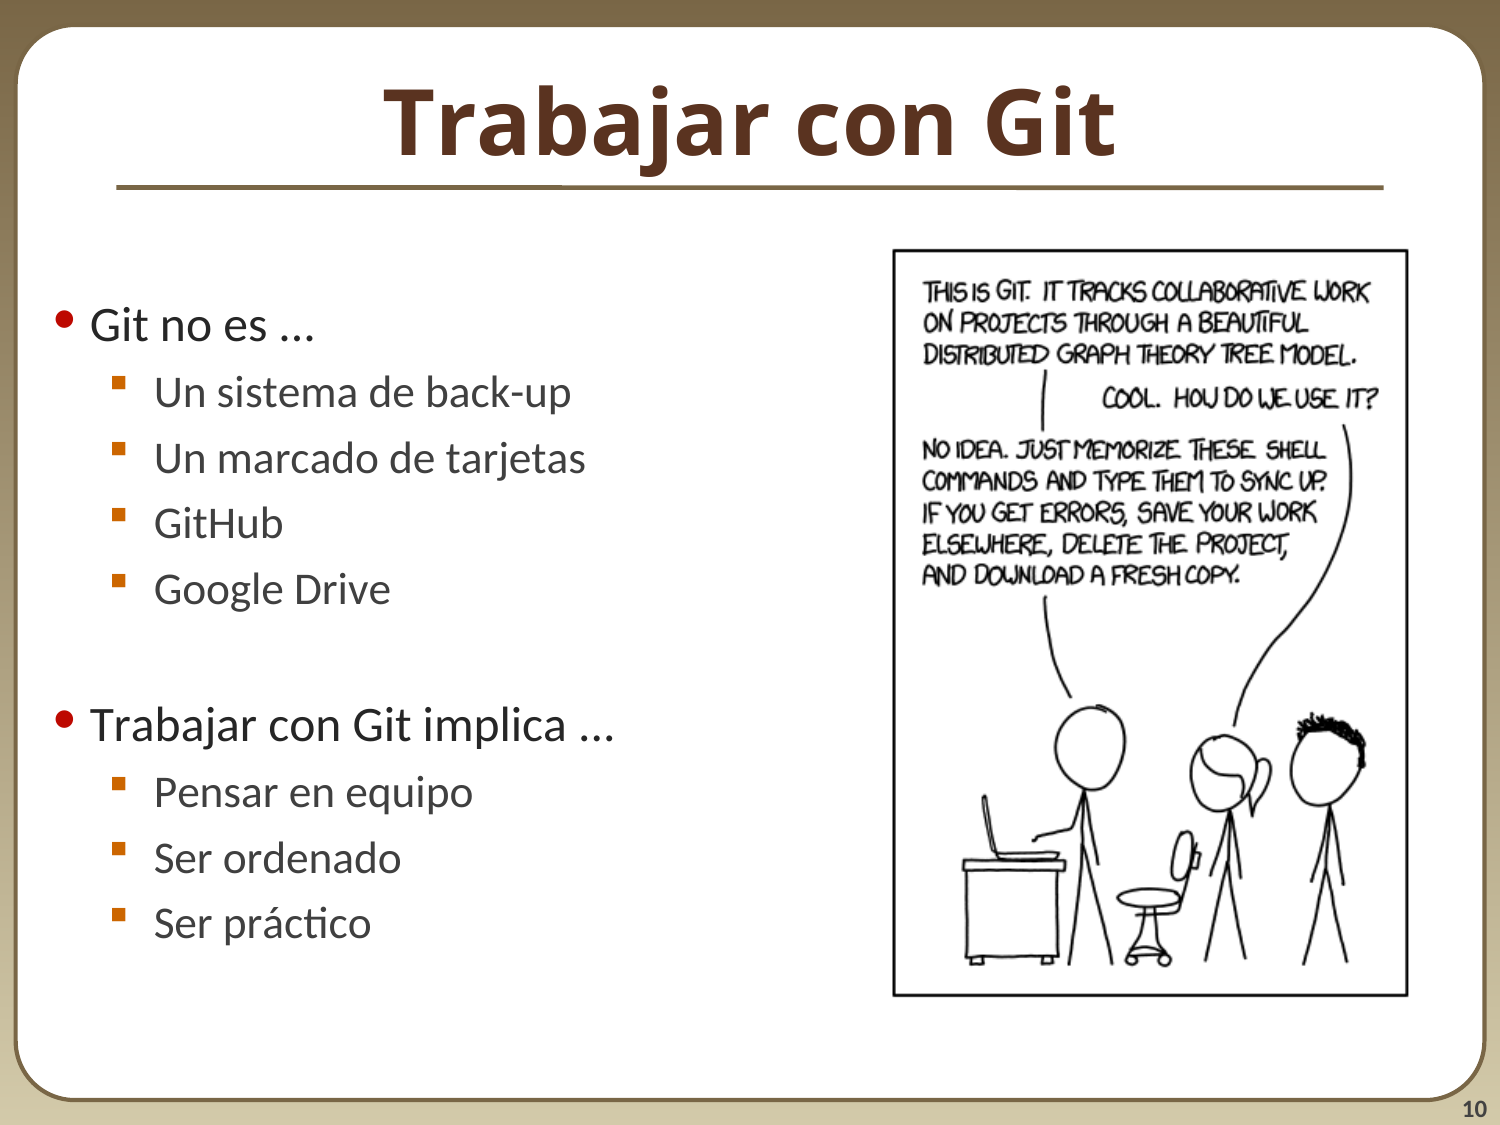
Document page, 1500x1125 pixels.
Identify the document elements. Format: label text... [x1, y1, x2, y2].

list Git no es ... Un sistema de back-up Un marcado de tarjetas GitHub Google Drive Trabajar con Git implica ... Pensar en equipo Ser ordenado Ser práctico [0, 212, 1500, 963]
picture [885, 240, 1418, 1006]
title Trabajar con Git [0, 24, 1500, 212]
